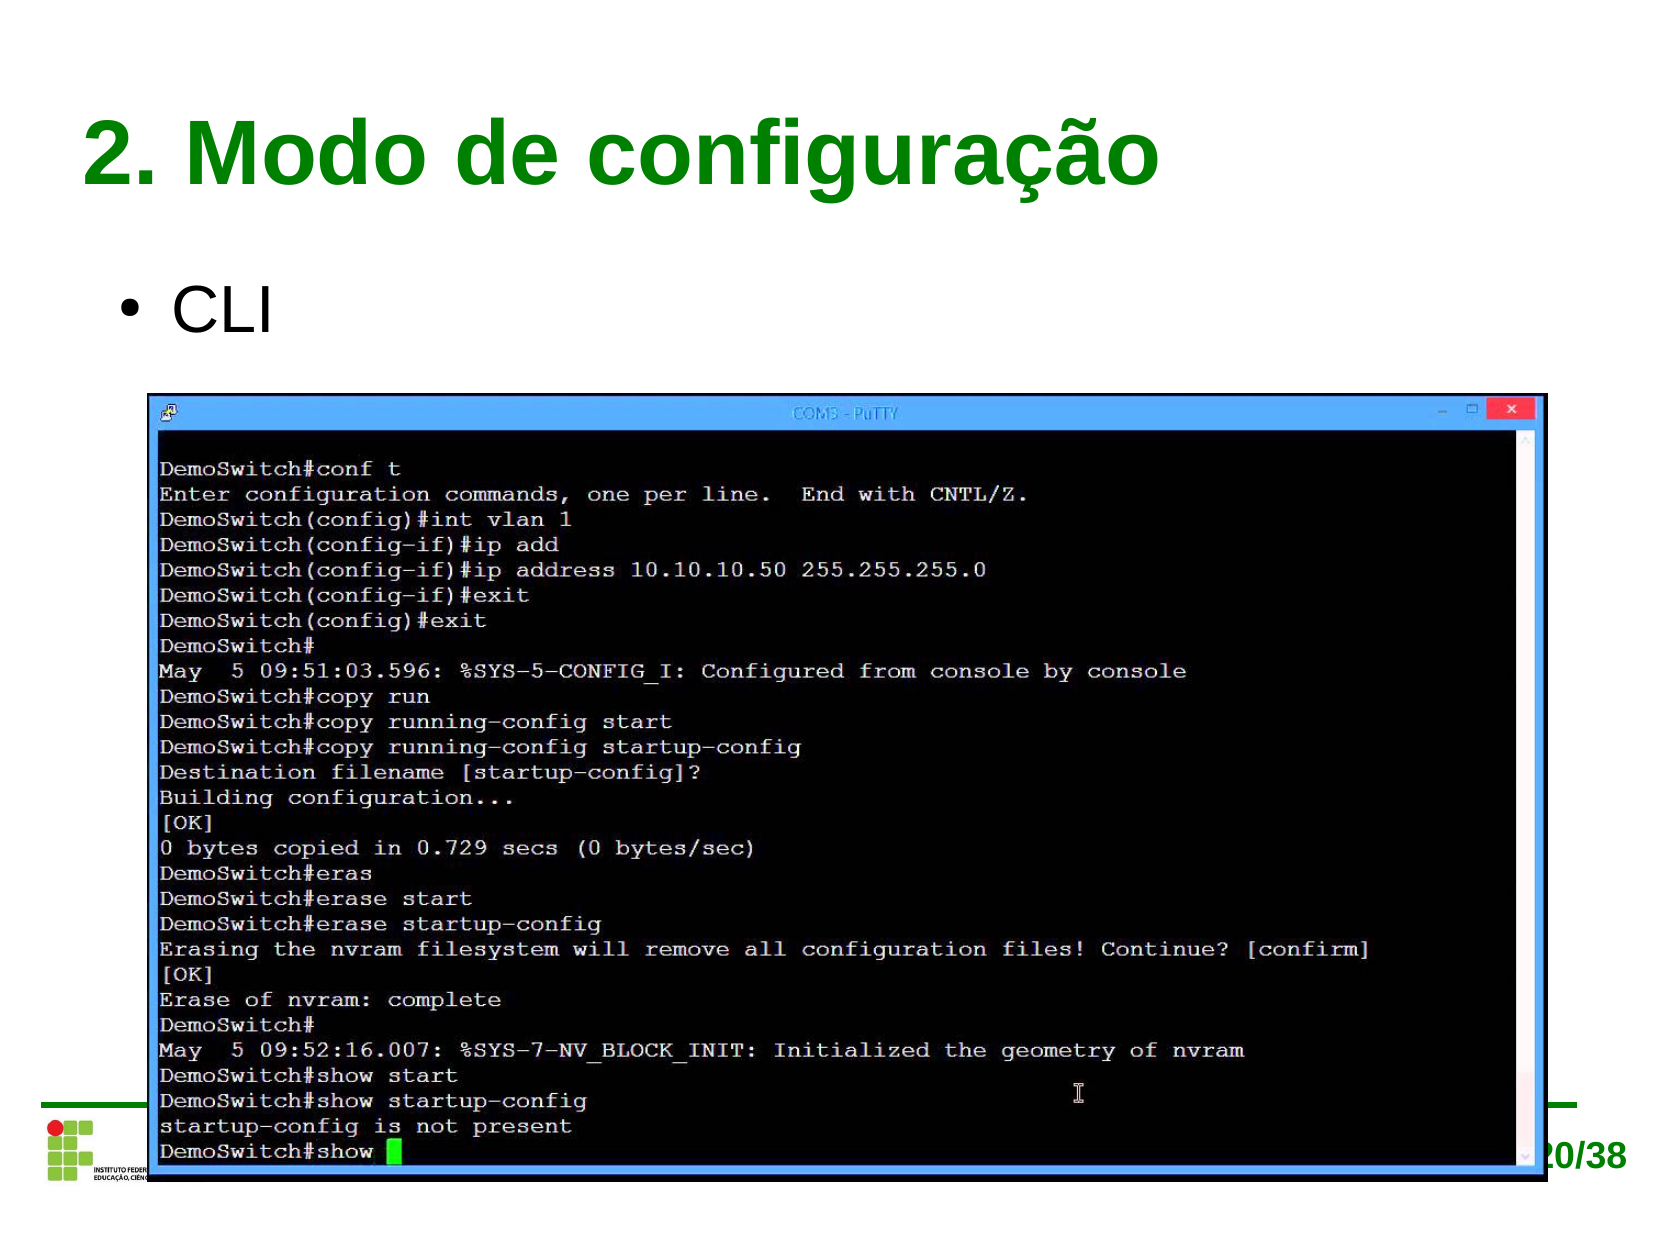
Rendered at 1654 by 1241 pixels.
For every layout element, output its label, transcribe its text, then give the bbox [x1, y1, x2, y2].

title 2. Modo de configuração [82, 49, 1571, 257]
list CLI [82, 272, 1571, 1091]
picture [39, 393, 1548, 1191]
